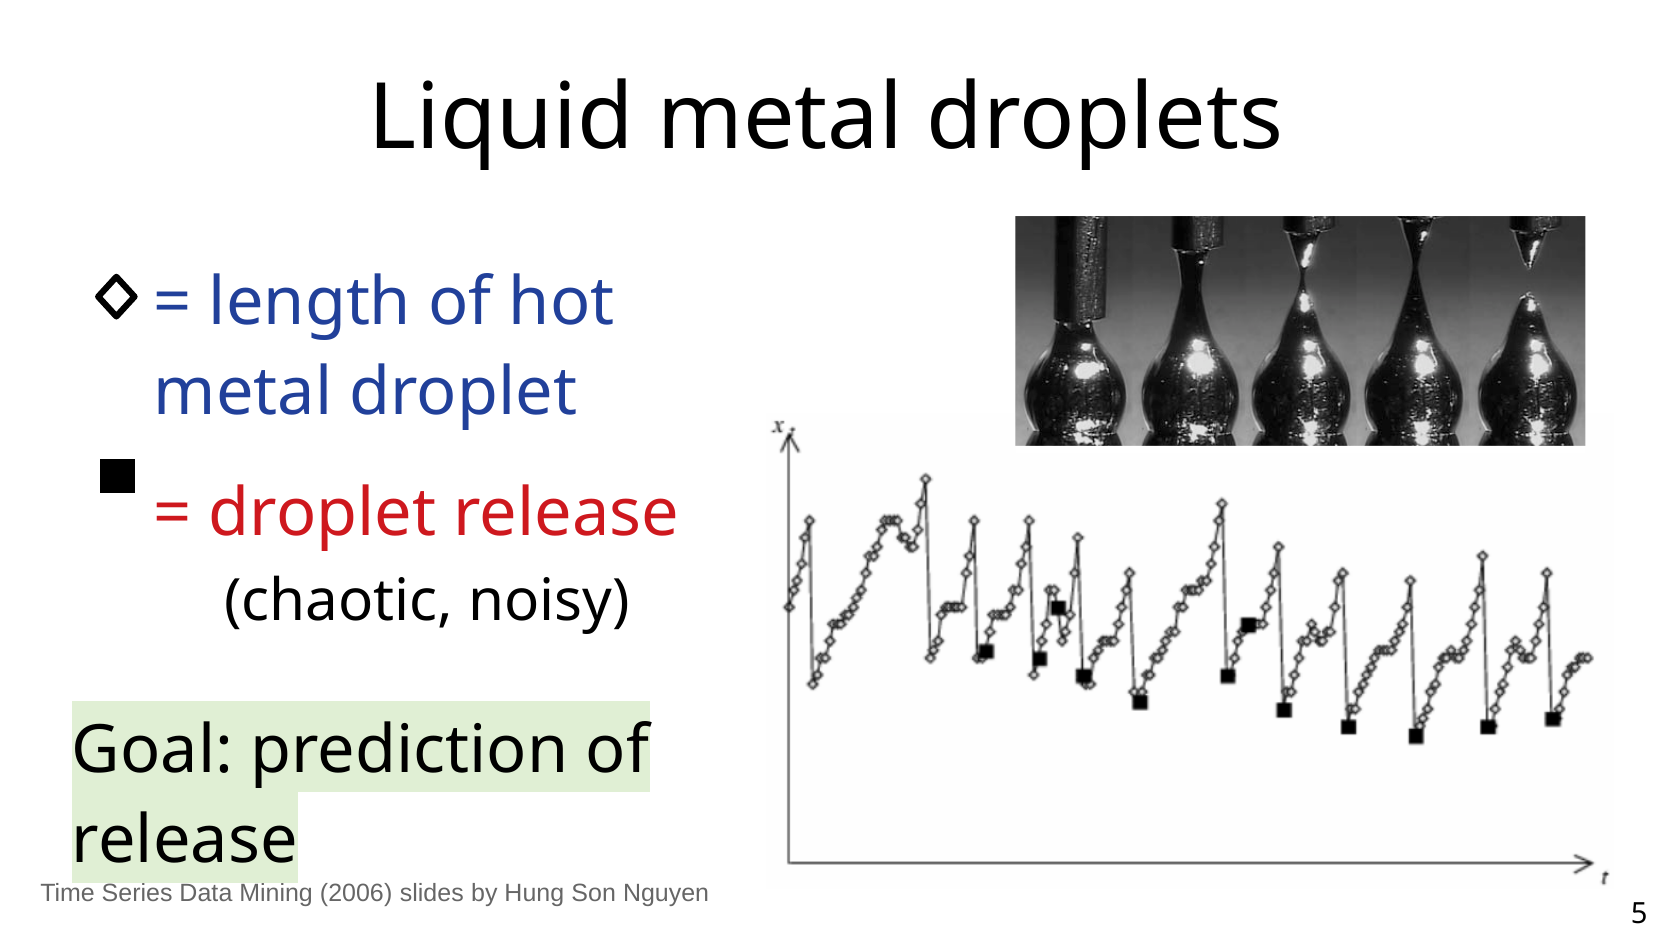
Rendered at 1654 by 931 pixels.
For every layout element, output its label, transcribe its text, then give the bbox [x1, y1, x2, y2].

title Liquid metal droplets [82, 1, 1571, 226]
list = length of hot metal droplet = droplet release (chaotic, noisy) [82, 253, 725, 793]
text_box [100, 459, 135, 493]
picture [756, 215, 1614, 894]
text_box [98, 276, 135, 317]
text_box Goal: prediction of release [57, 693, 709, 858]
text_box Time Series Data Mining (2006) slides by Hung Son Nguyen [25, 871, 1054, 929]
